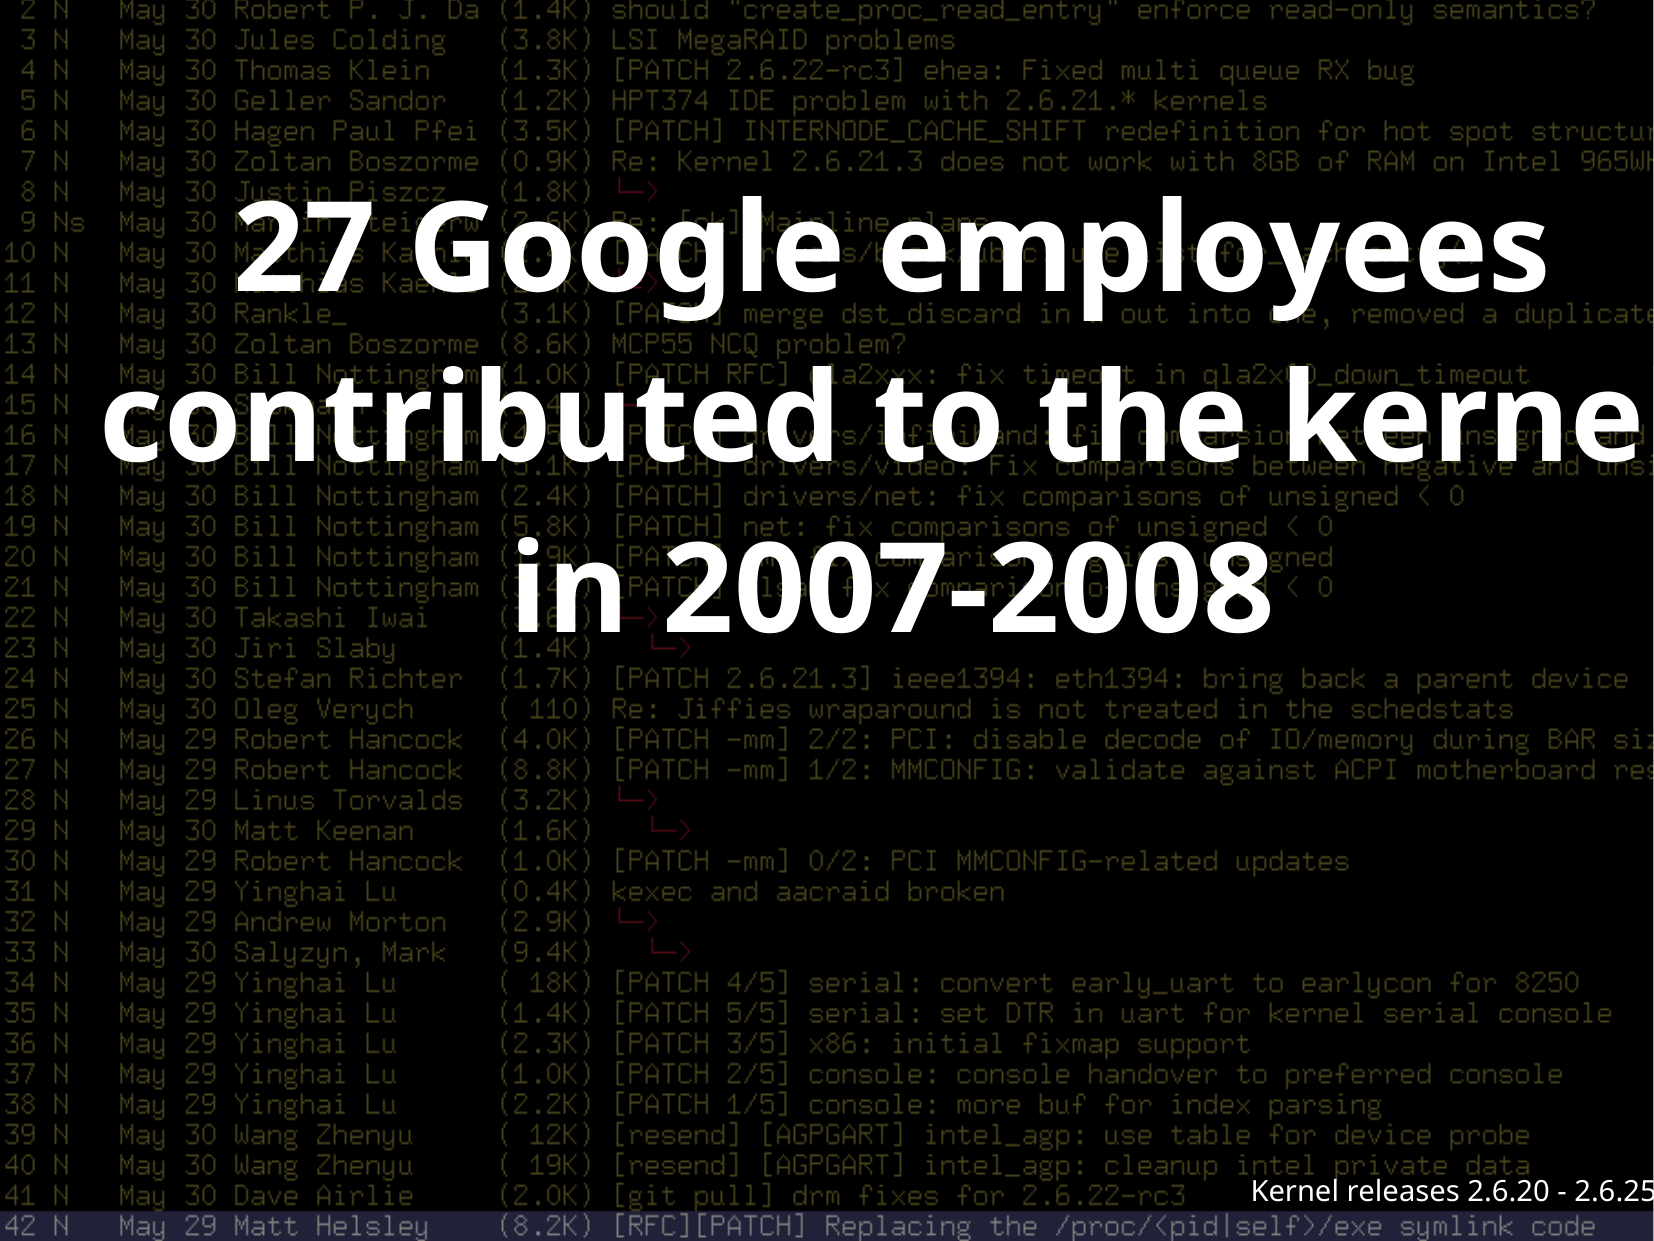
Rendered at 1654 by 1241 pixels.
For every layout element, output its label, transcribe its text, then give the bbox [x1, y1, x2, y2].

picture [0, 0, 1654, 1241]
text_box Kernel releases 2.6.20 - 2.6.25 [1235, 1162, 1654, 1213]
text_box 27 Google employees contributed to the kernel in 2007-2008 [85, 150, 1569, 615]
